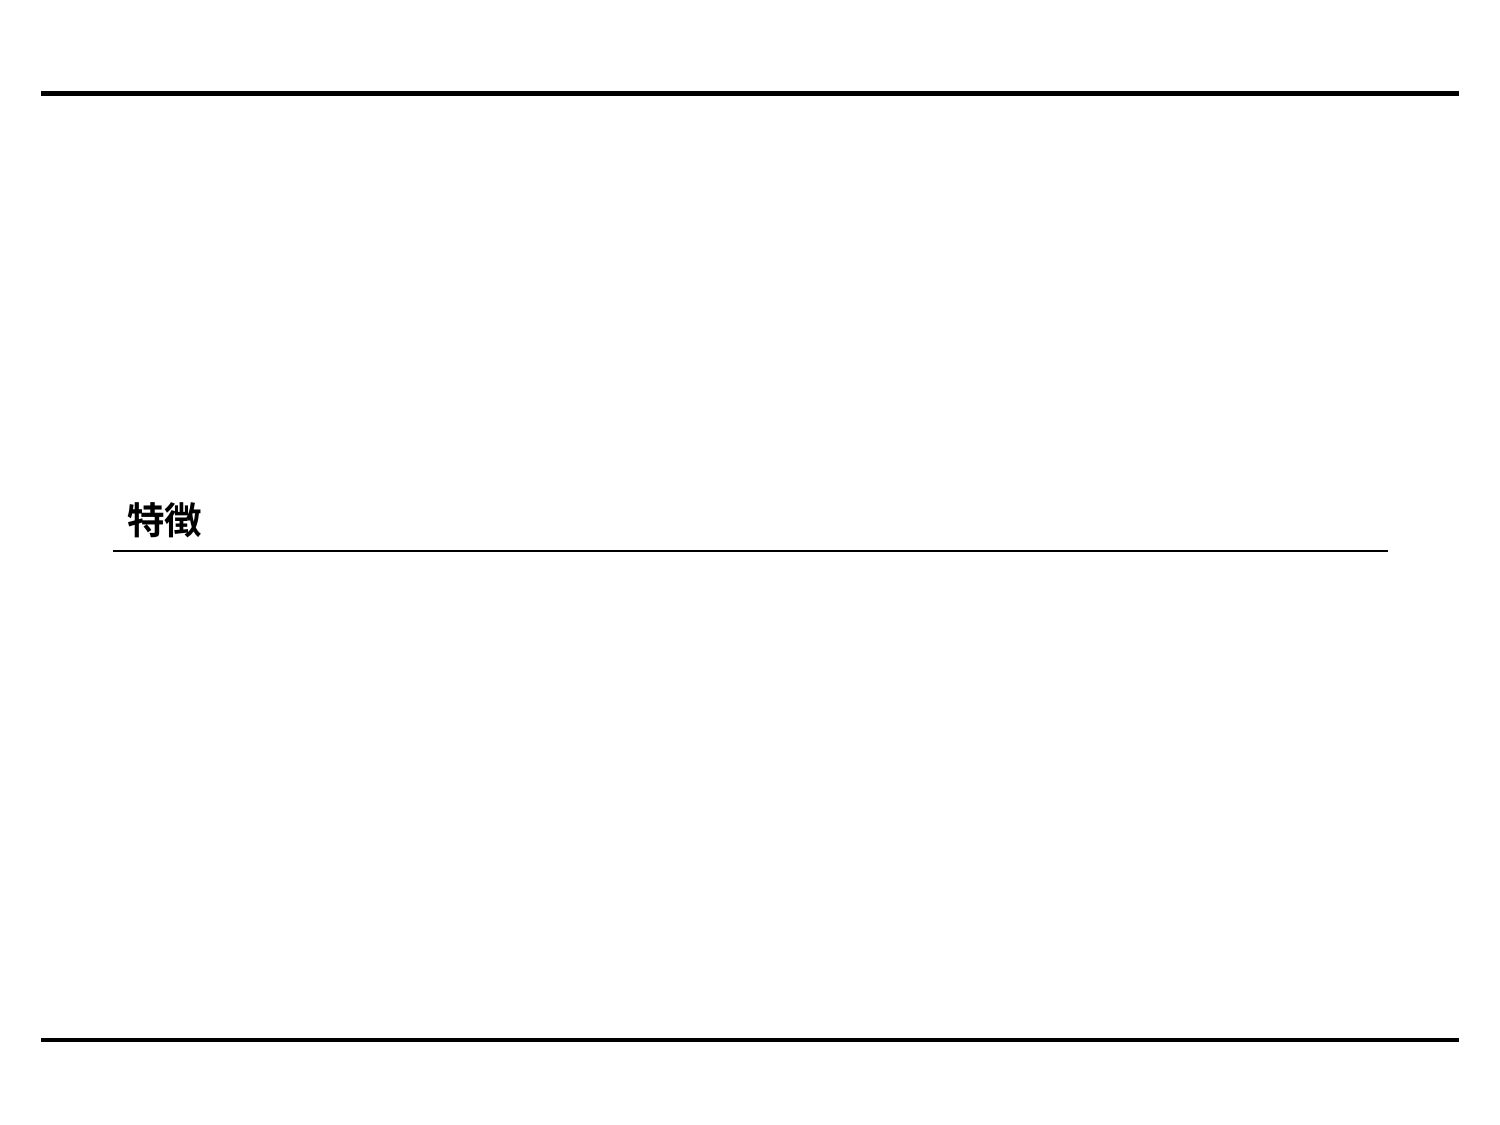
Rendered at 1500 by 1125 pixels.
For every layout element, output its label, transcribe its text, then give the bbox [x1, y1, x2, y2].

title 特徴 [112, 488, 1388, 549]
